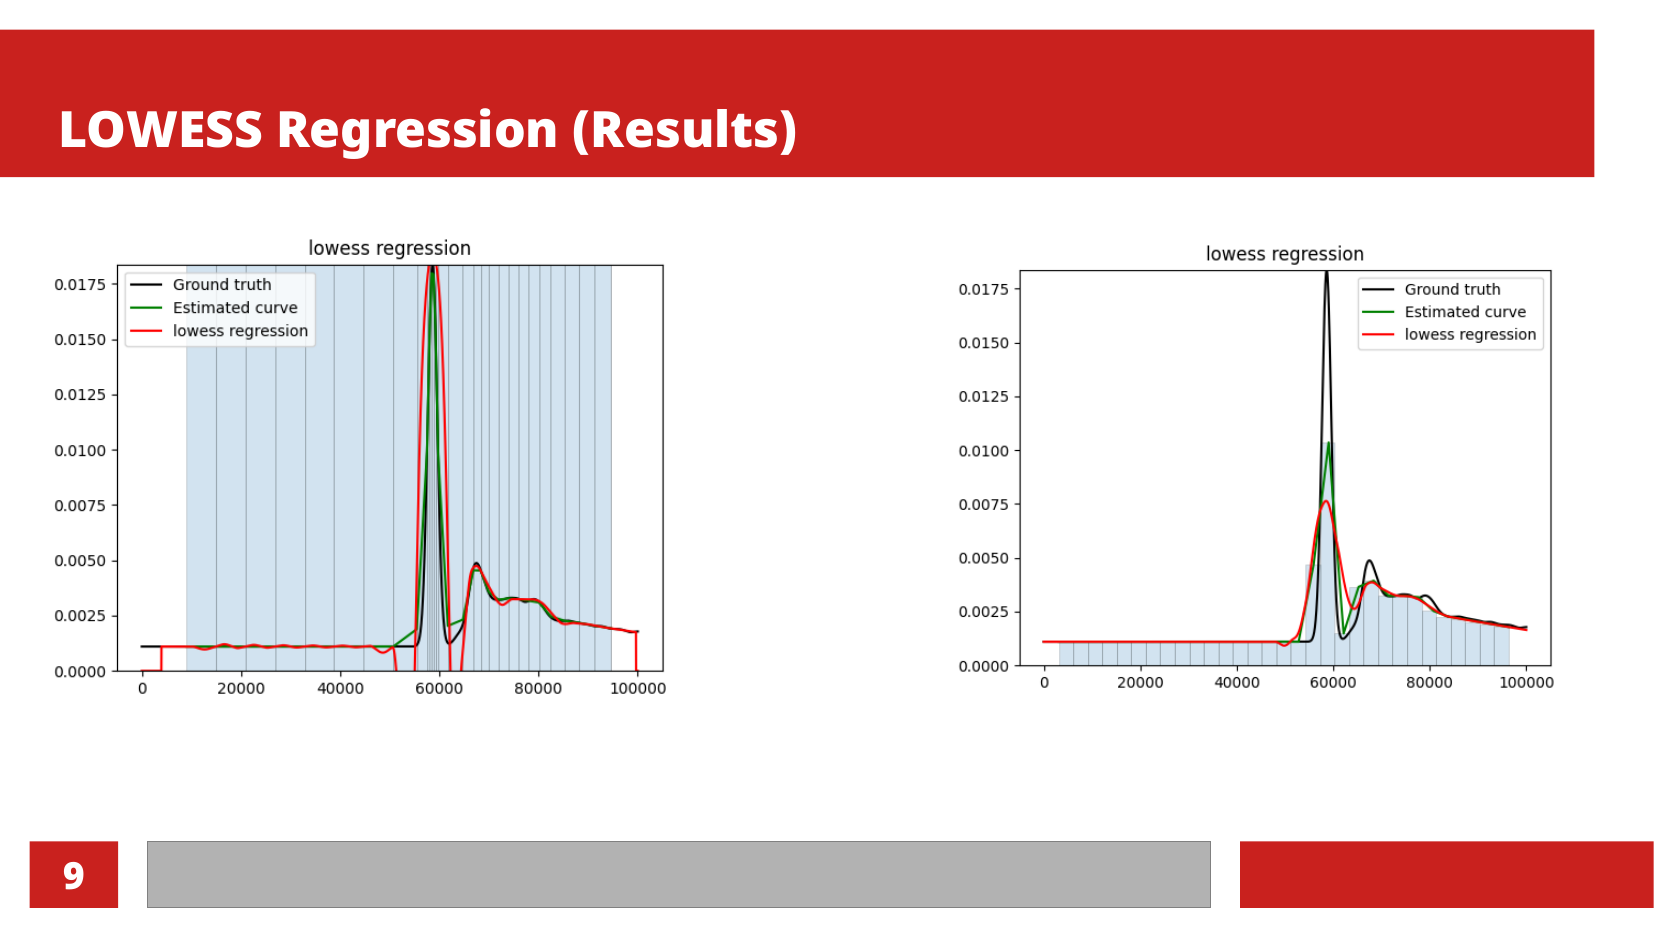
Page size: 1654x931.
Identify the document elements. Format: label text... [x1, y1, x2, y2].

picture [934, 208, 1619, 722]
picture [29, 201, 733, 729]
title LOWESS Regression (Results) [59, 44, 1595, 163]
